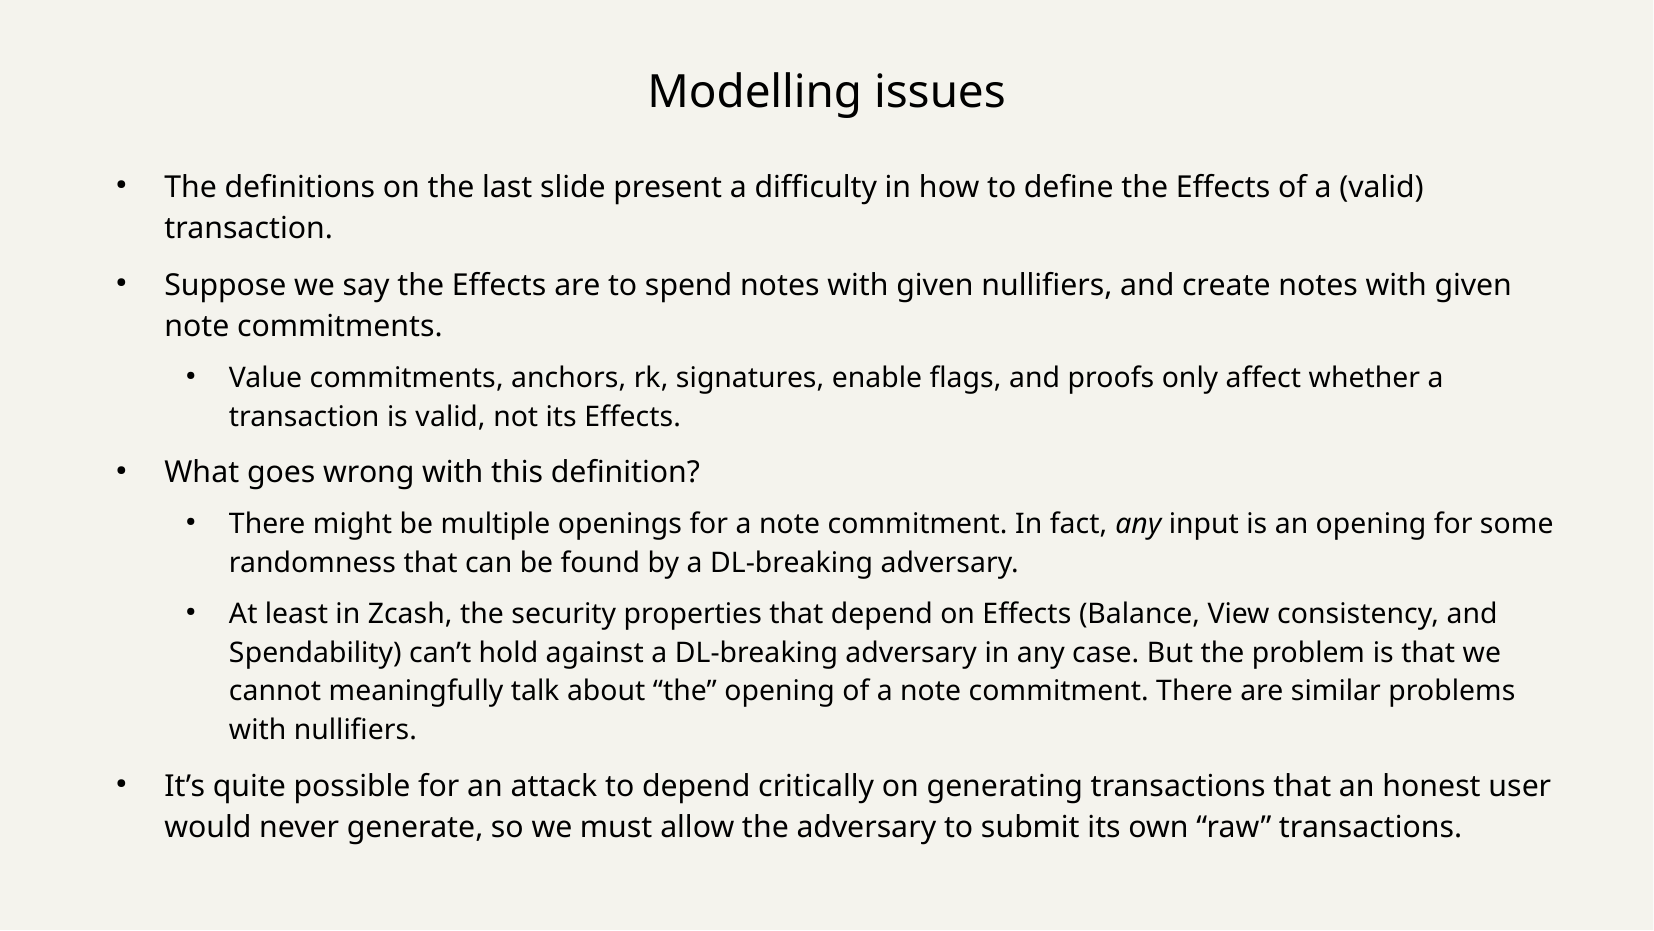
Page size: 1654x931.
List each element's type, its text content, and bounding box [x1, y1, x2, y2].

title Modelling issues [82, 58, 1571, 121]
list The definitions on the last slide present a difficulty in how to define the Effects of a (valid) transaction. Suppose we say the Effects are to spend notes with given nullifiers, and create notes with given note commitments. Value commitments, anchors, rk, signatures, enable flags, and proofs only affect whether a transaction is valid, not its Effects. What goes wrong with this definition? There might be multiple openings for a note commitment. In fact, any input is an opening for some randomness that can be found by a DL-breaking adversary. At least in Zcash, the security properties that depend on Effects (Balance, View consistency, and Spendability) can’t hold against a DL-breaking adversary in any case. But the problem is that we cannot meaningfully talk about “the” opening of a note commitment. There are similar problems with nullifiers. It’s quite possible for an attack to depend critically on generating transactions that an honest user would never generate, so we must allow the adversary to submit its own “raw” transactions. [35, 165, 1571, 851]
